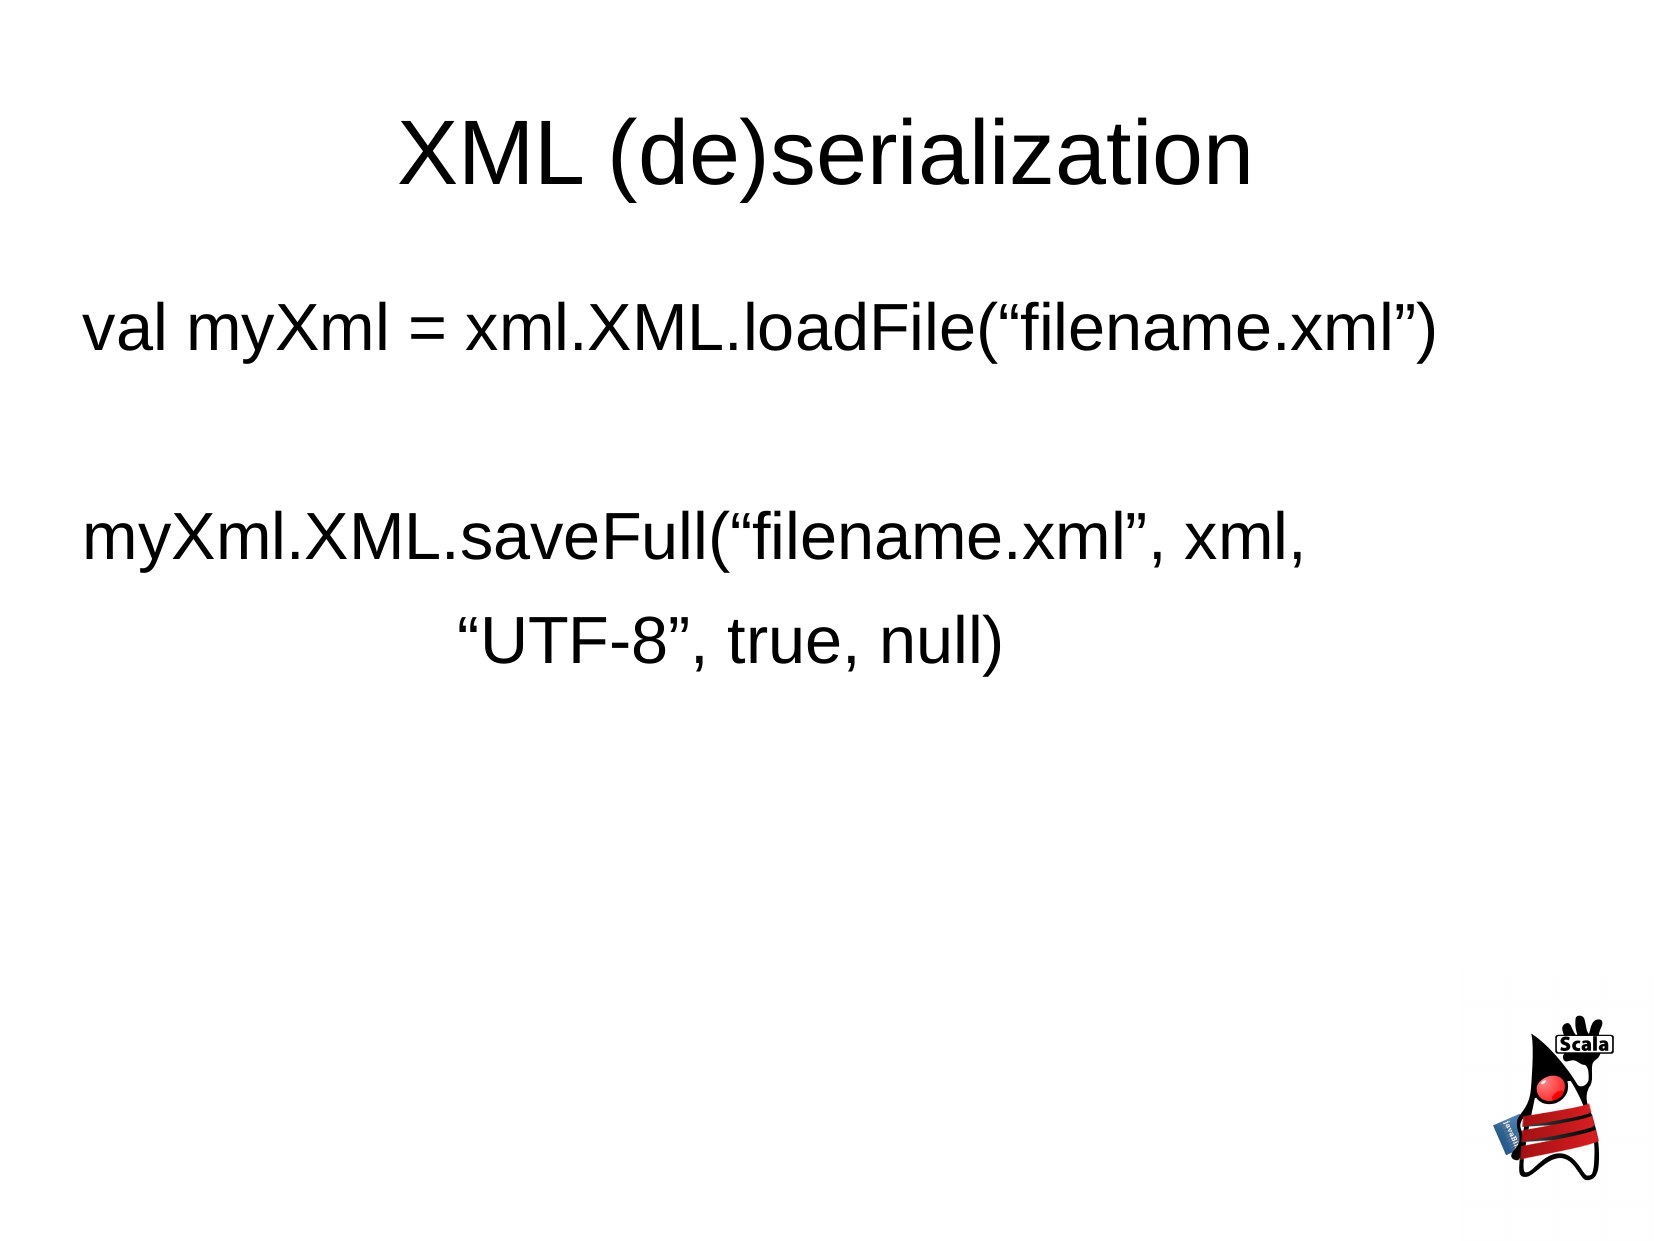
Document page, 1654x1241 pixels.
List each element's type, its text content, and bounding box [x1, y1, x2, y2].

title XML (de)serialization [82, 56, 1571, 250]
picture [1462, 969, 1654, 1241]
list val myXml = xml.XML.loadFile(“filename.xml”) myXml.XML.saveFull(“filename.xml”, xml, “UTF-8”, true, null) [82, 290, 1571, 1109]
